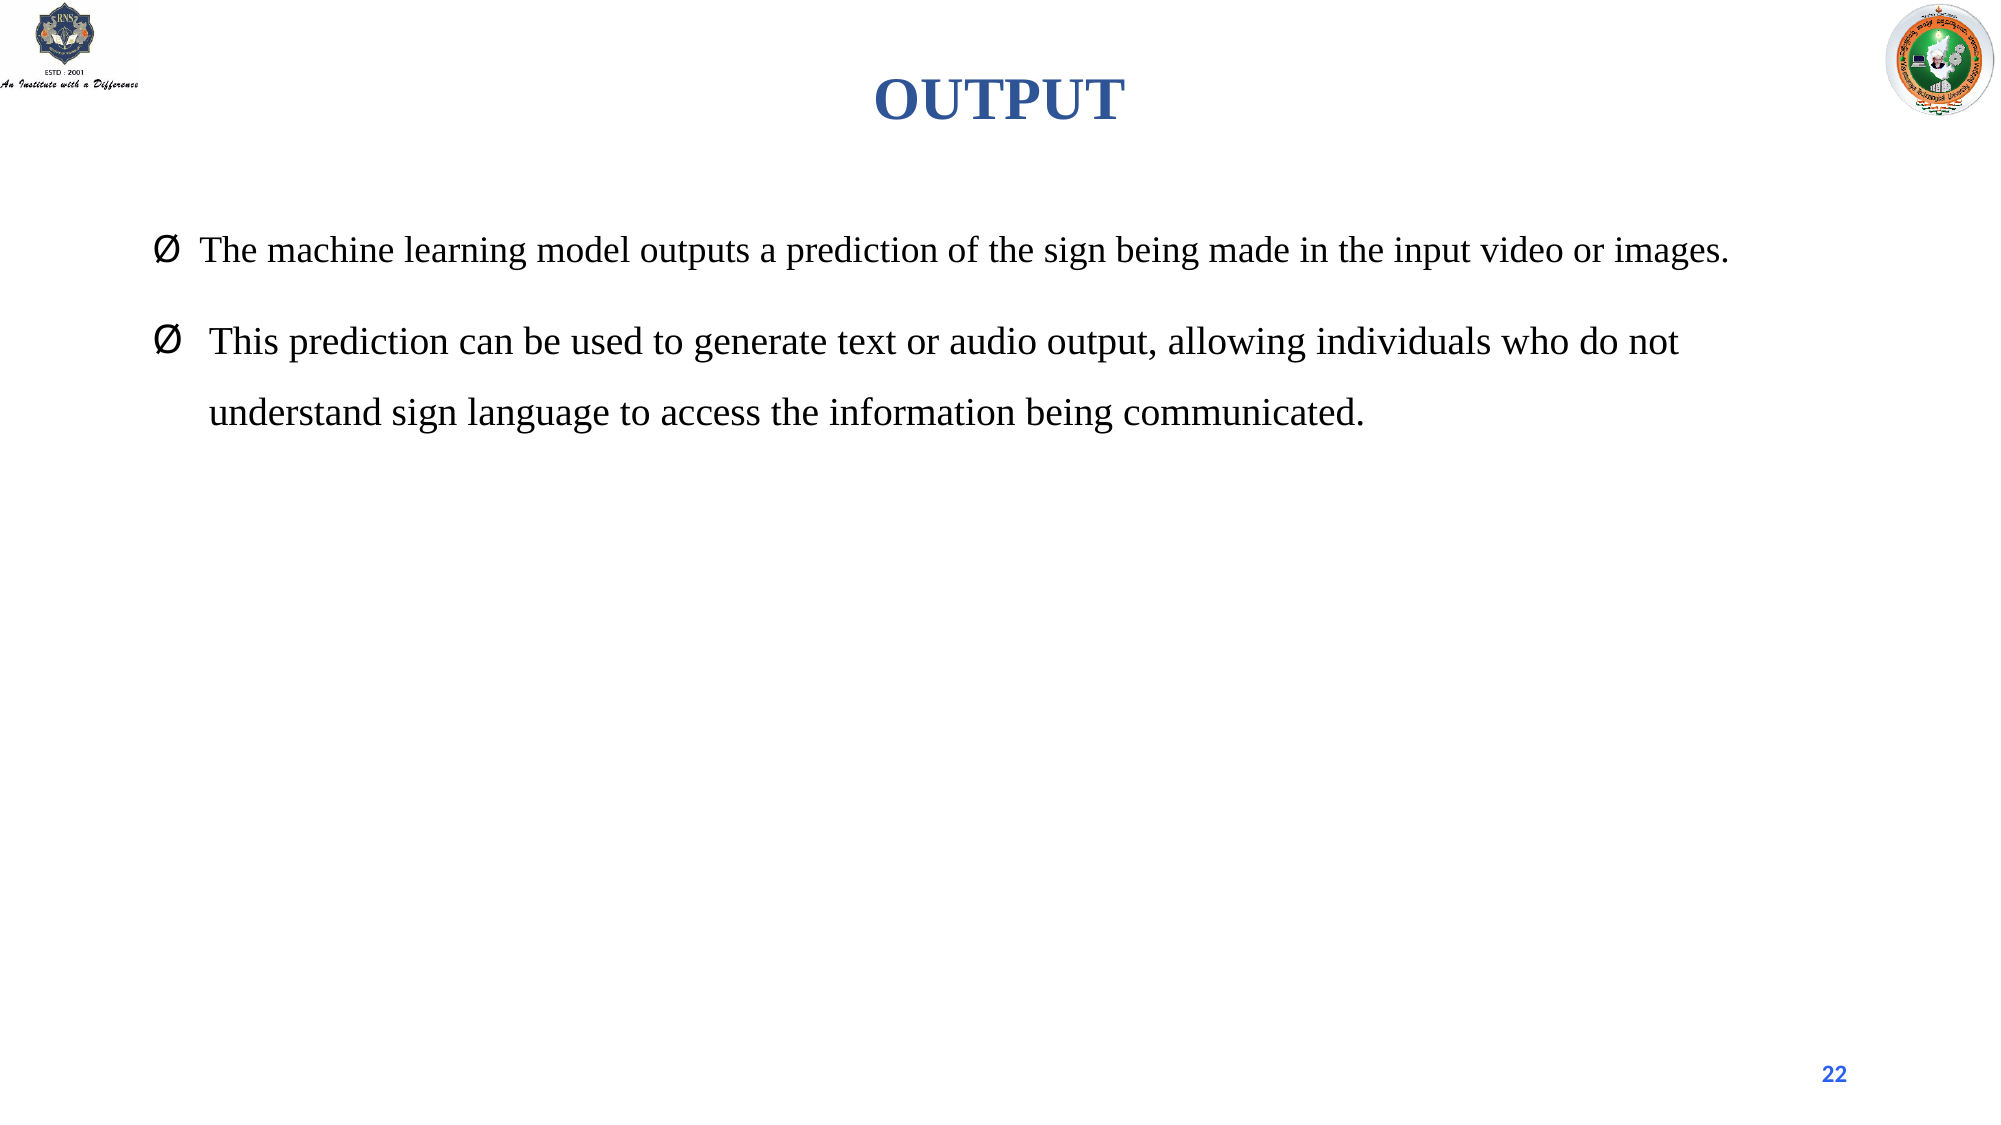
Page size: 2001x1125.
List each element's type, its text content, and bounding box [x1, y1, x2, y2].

picture [1882, 2, 1997, 117]
list The machine learning model outputs a prediction of the sign being made in the input video or images. This prediction can be used to generate text or audio output, allowing individuals who do not understand sign language to access the information being communicated. [137, 195, 1863, 1022]
picture [0, 0, 138, 90]
title Output [137, 59, 1863, 174]
slide_number <number> [1412, 1042, 1863, 1103]
